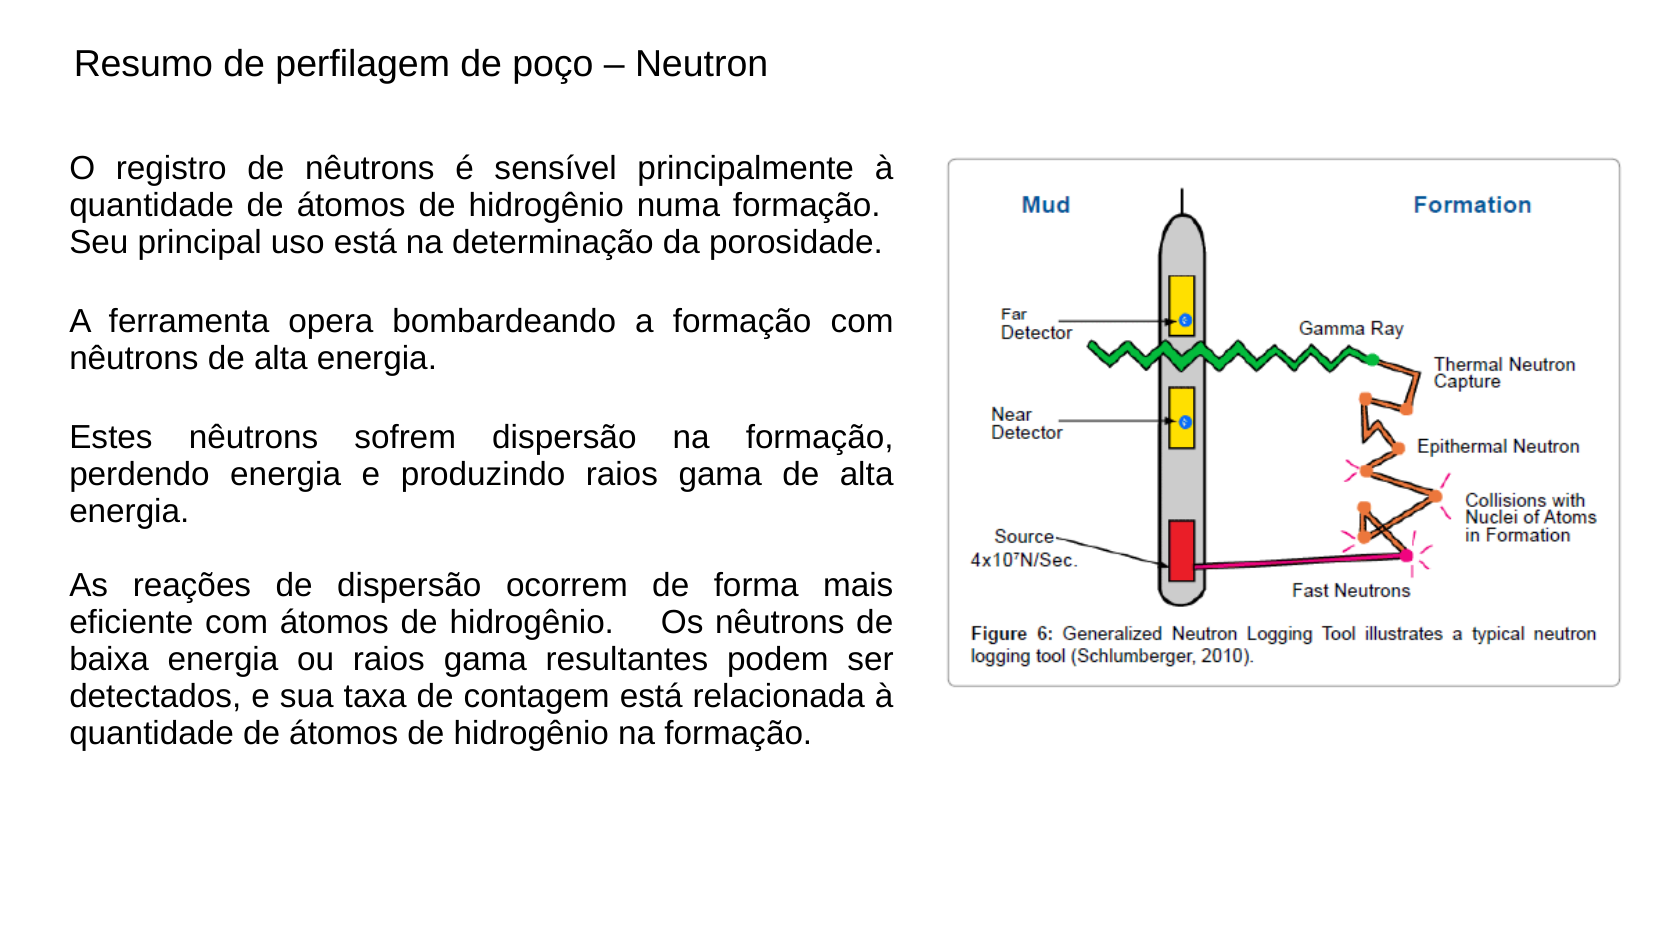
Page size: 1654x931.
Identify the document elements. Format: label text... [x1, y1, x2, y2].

text_box Resumo de perfilagem de poço – Neutron [59, 35, 1123, 93]
picture [937, 145, 1630, 697]
text_box O registro de nêutrons é sensível principalmente à quantidade de átomos de hidrogênio numa formação. Seu principal uso está na determinação da porosidade. A ferramenta opera bombardeando a formação com nêutrons de alta energia. Estes nêutrons sofrem dispersão na formação, perdendo energia e produzindo raios gama de alta energia. As reações de dispersão ocorrem de forma mais eficiente com átomos de hidrogênio. Os nêutrons de baixa energia ou raios gama resultantes podem ser detectados, e sua taxa de contagem está relacionada à quantidade de átomos de hidrogênio na formação. [54, 141, 910, 931]
